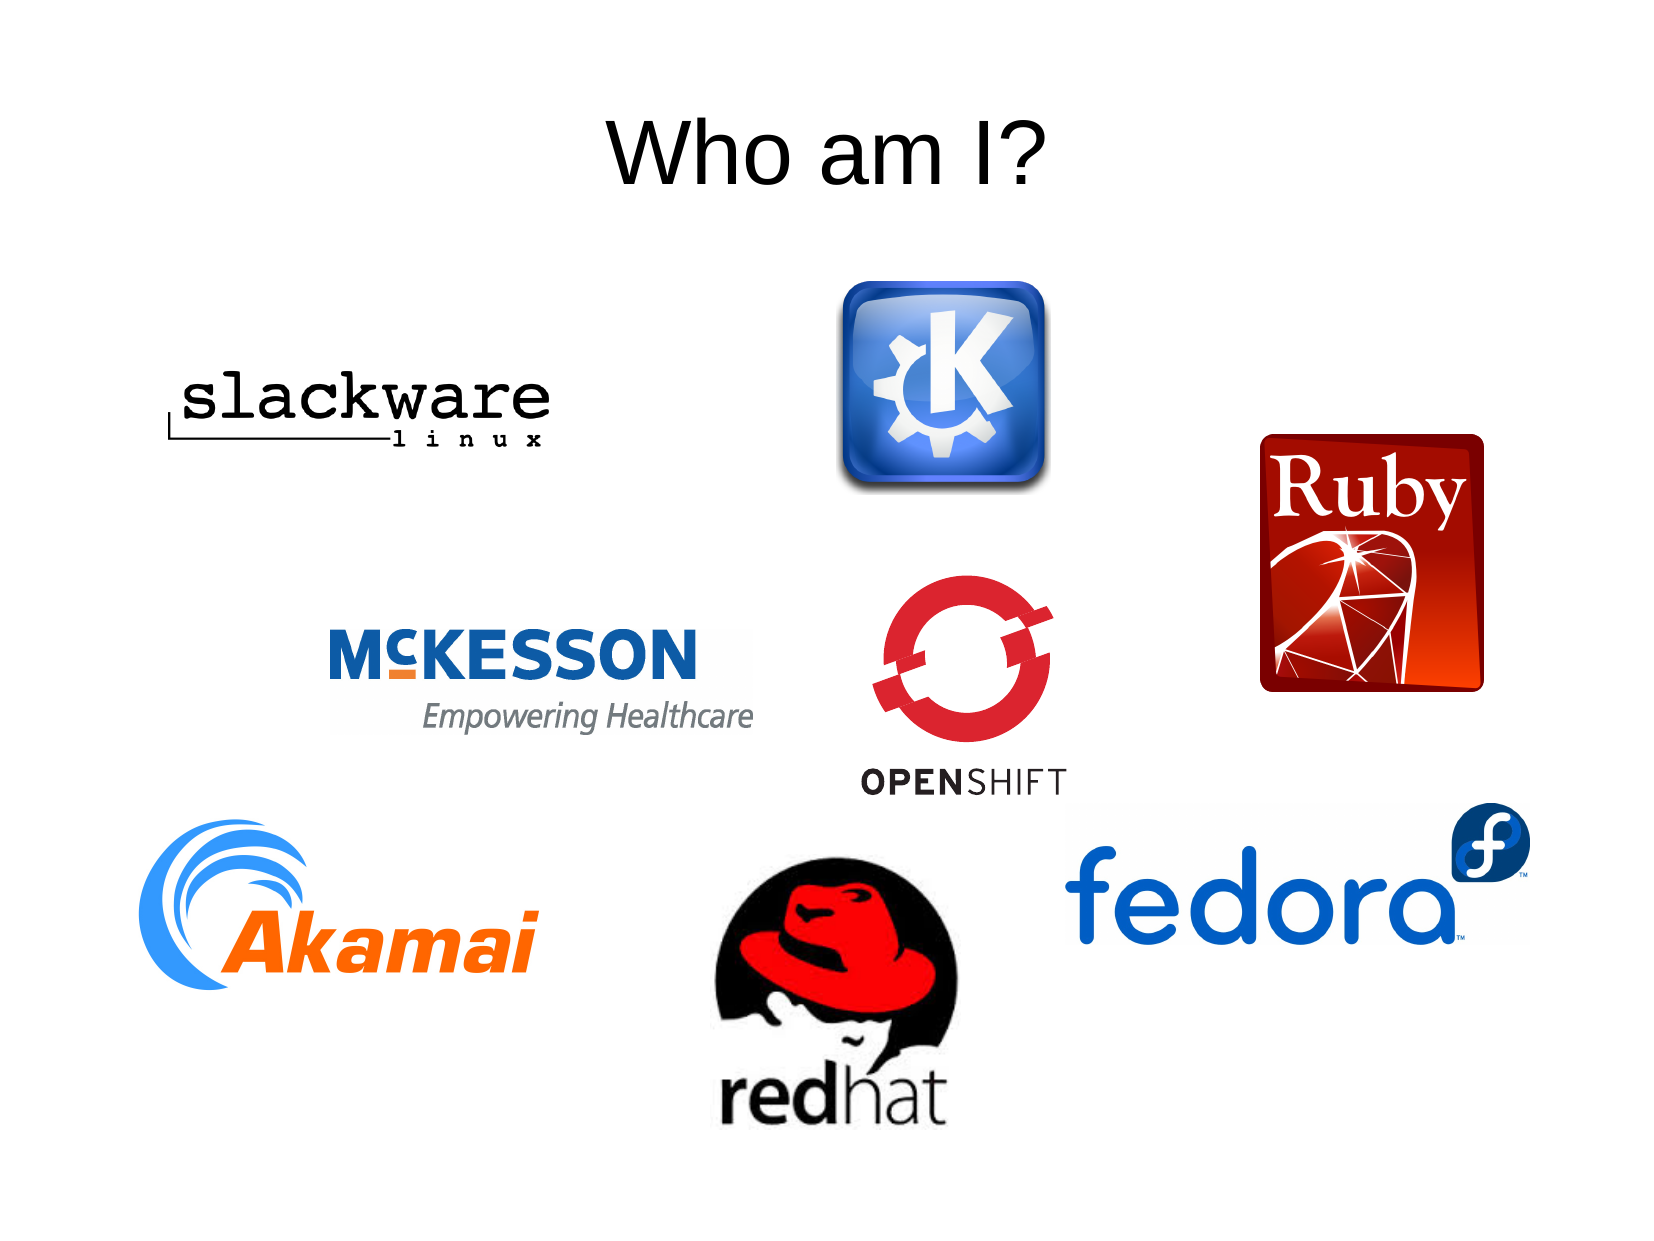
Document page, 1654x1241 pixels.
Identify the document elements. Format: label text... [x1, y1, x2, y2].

picture [710, 854, 961, 1130]
picture [836, 281, 1051, 496]
title Who am I? [82, 49, 1571, 257]
picture [150, 357, 578, 466]
picture [126, 810, 571, 1021]
picture [825, 550, 1530, 946]
picture [330, 629, 753, 735]
picture [1260, 434, 1484, 692]
